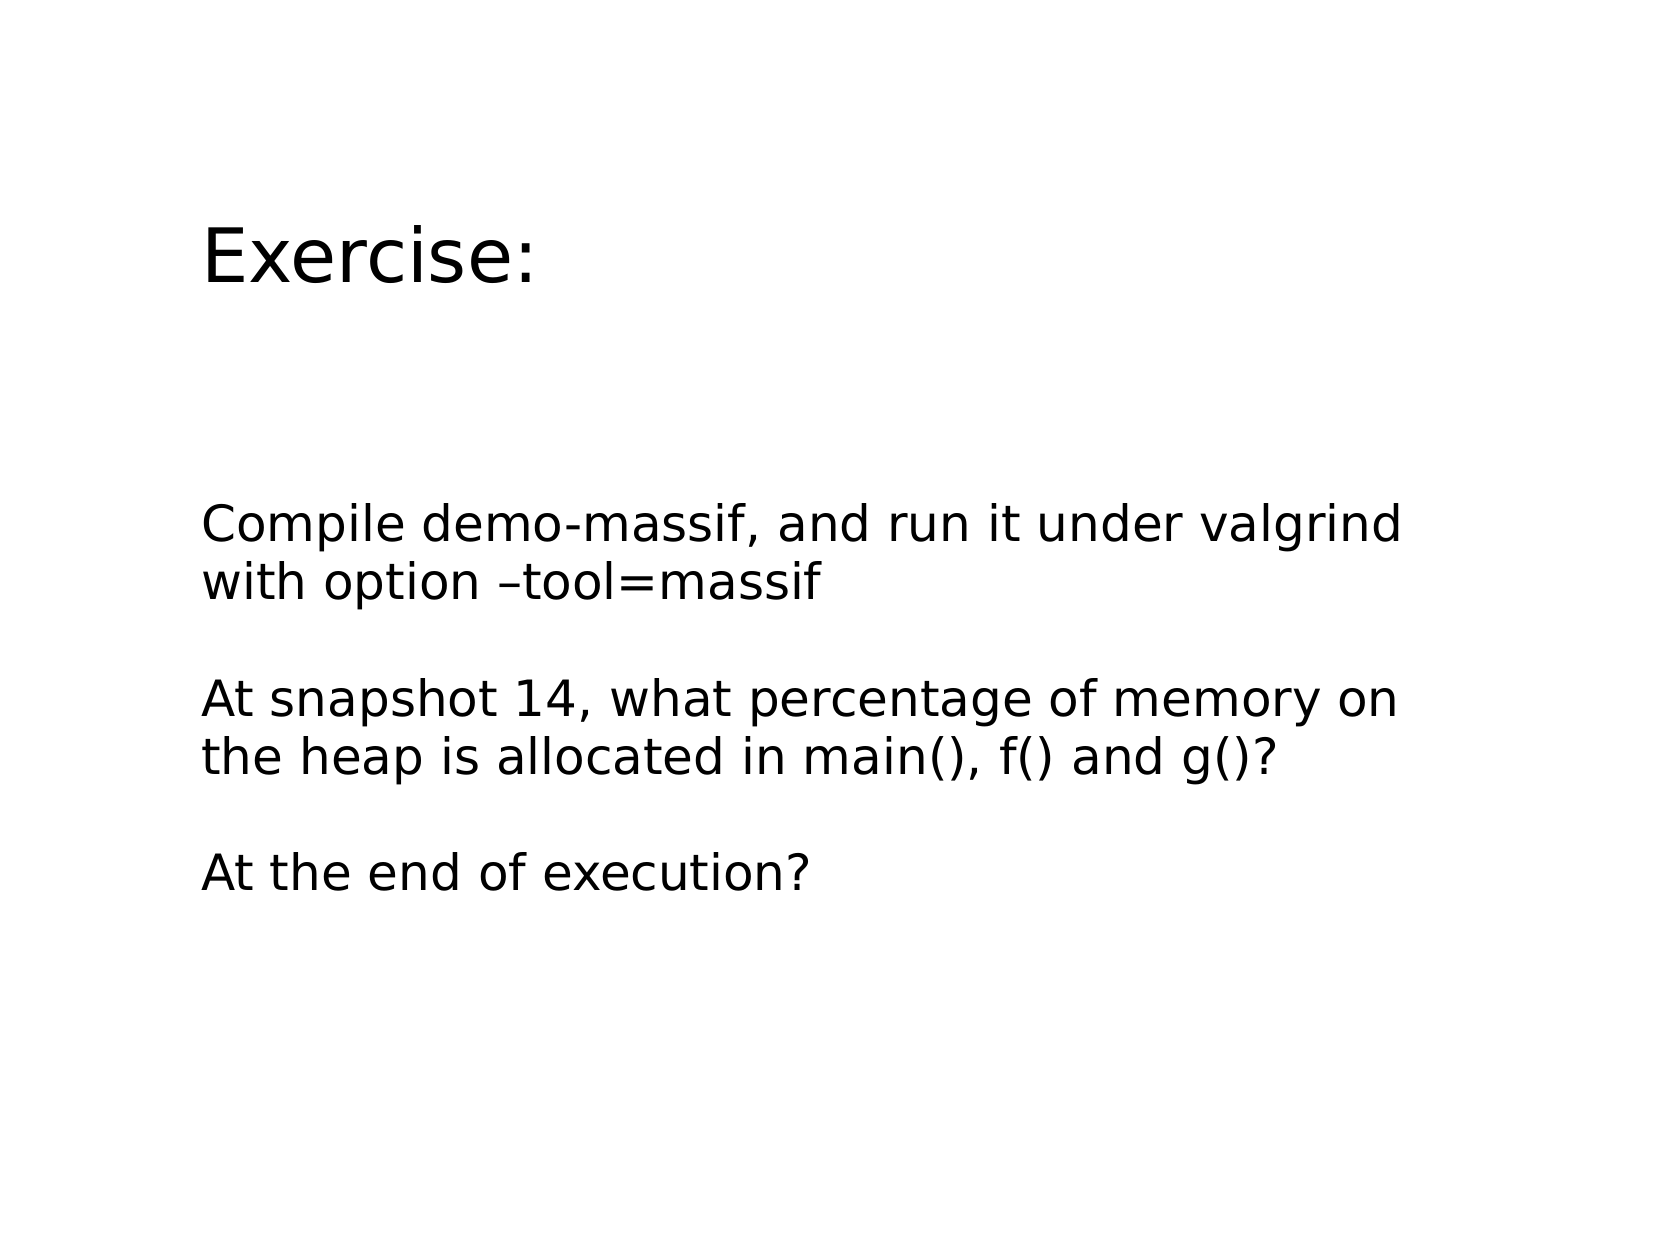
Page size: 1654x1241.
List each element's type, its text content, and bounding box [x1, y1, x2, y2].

text_box Compile demo-massif, and run it under valgrind with option –tool=massif At snapshot 14, what percentage of memory on the heap is allocated in main(), f() and g()? At the end of execution? [186, 487, 1432, 910]
text_box Exercise: [186, 205, 554, 308]
